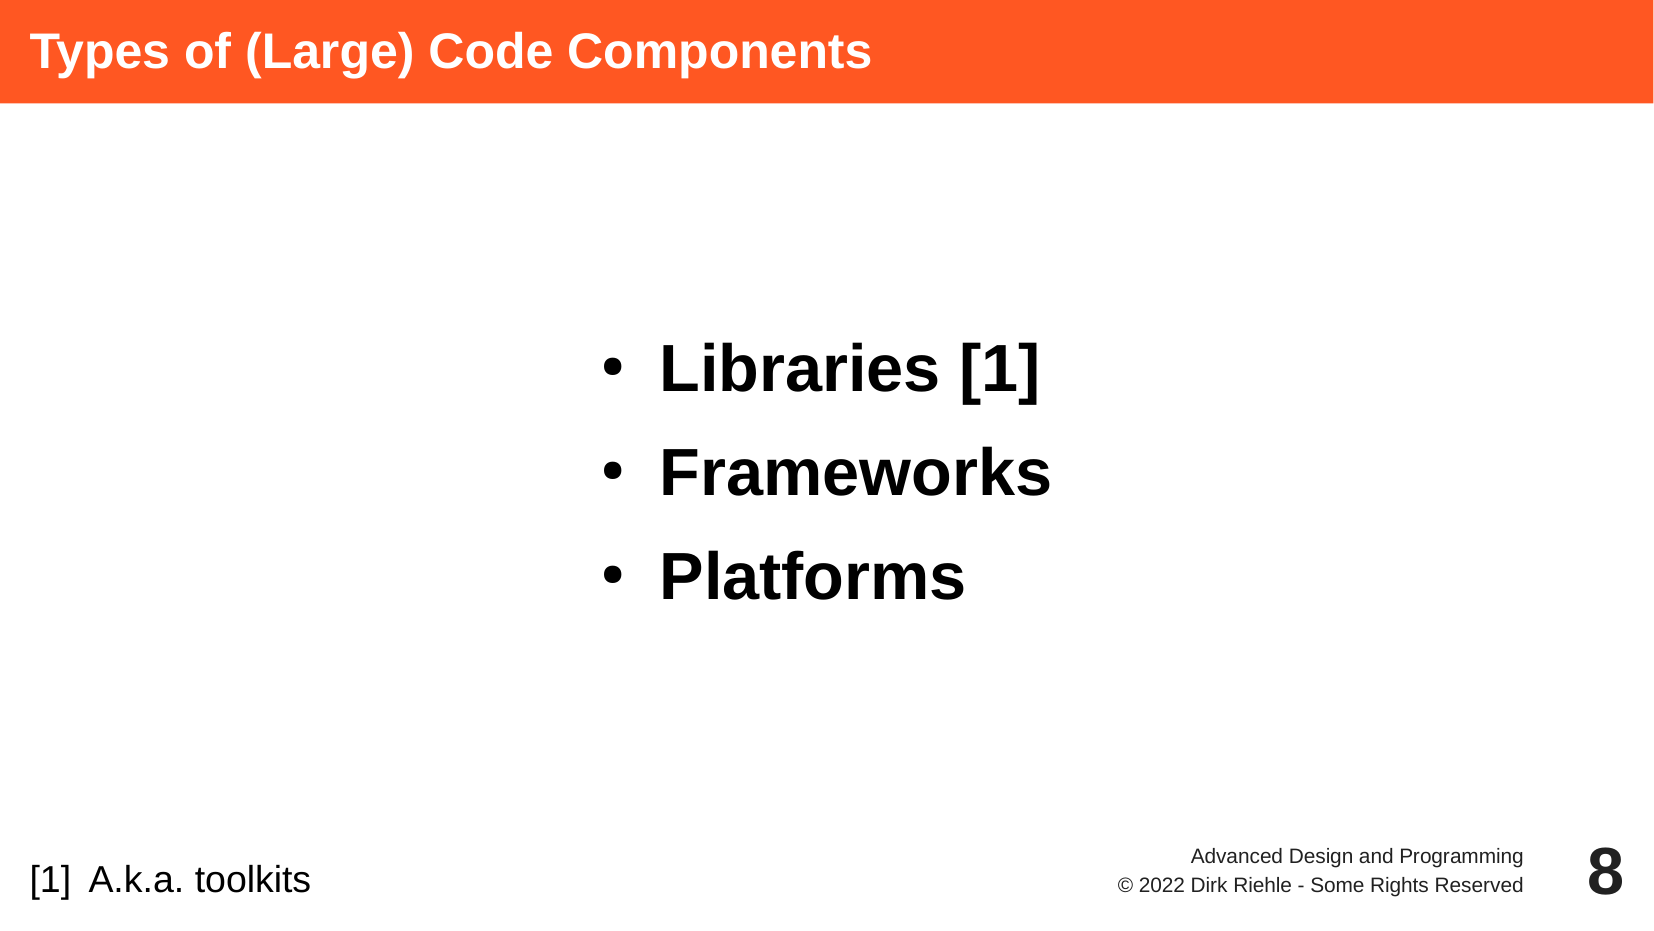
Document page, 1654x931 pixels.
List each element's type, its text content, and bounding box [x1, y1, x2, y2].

title Types of (Large) Code Components [0, 0, 1654, 104]
subtitle Libraries [1] Frameworks Platforms [29, 132, 1625, 813]
text_box [1] A.k.a. toolkits [0, 693, 1182, 931]
